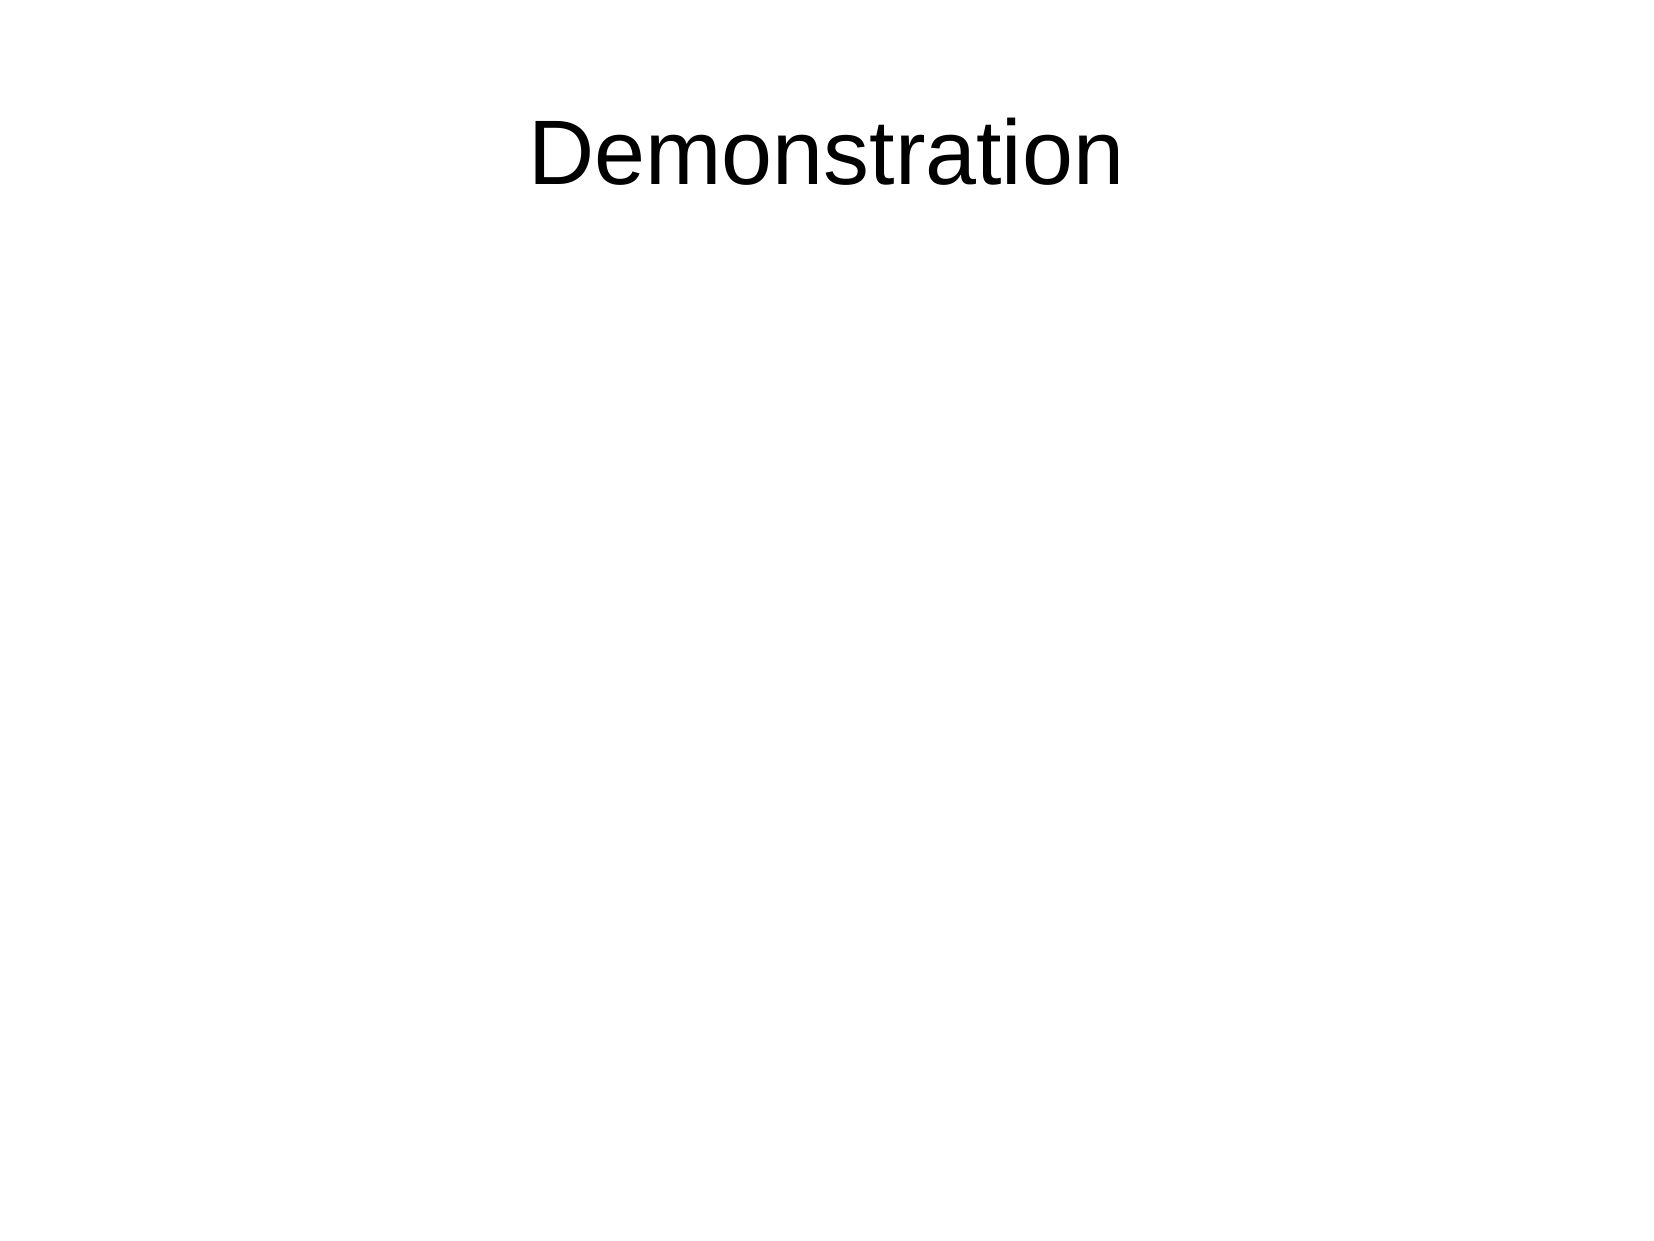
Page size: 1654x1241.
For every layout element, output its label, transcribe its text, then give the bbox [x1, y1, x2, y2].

title Demonstration [82, 49, 1571, 257]
